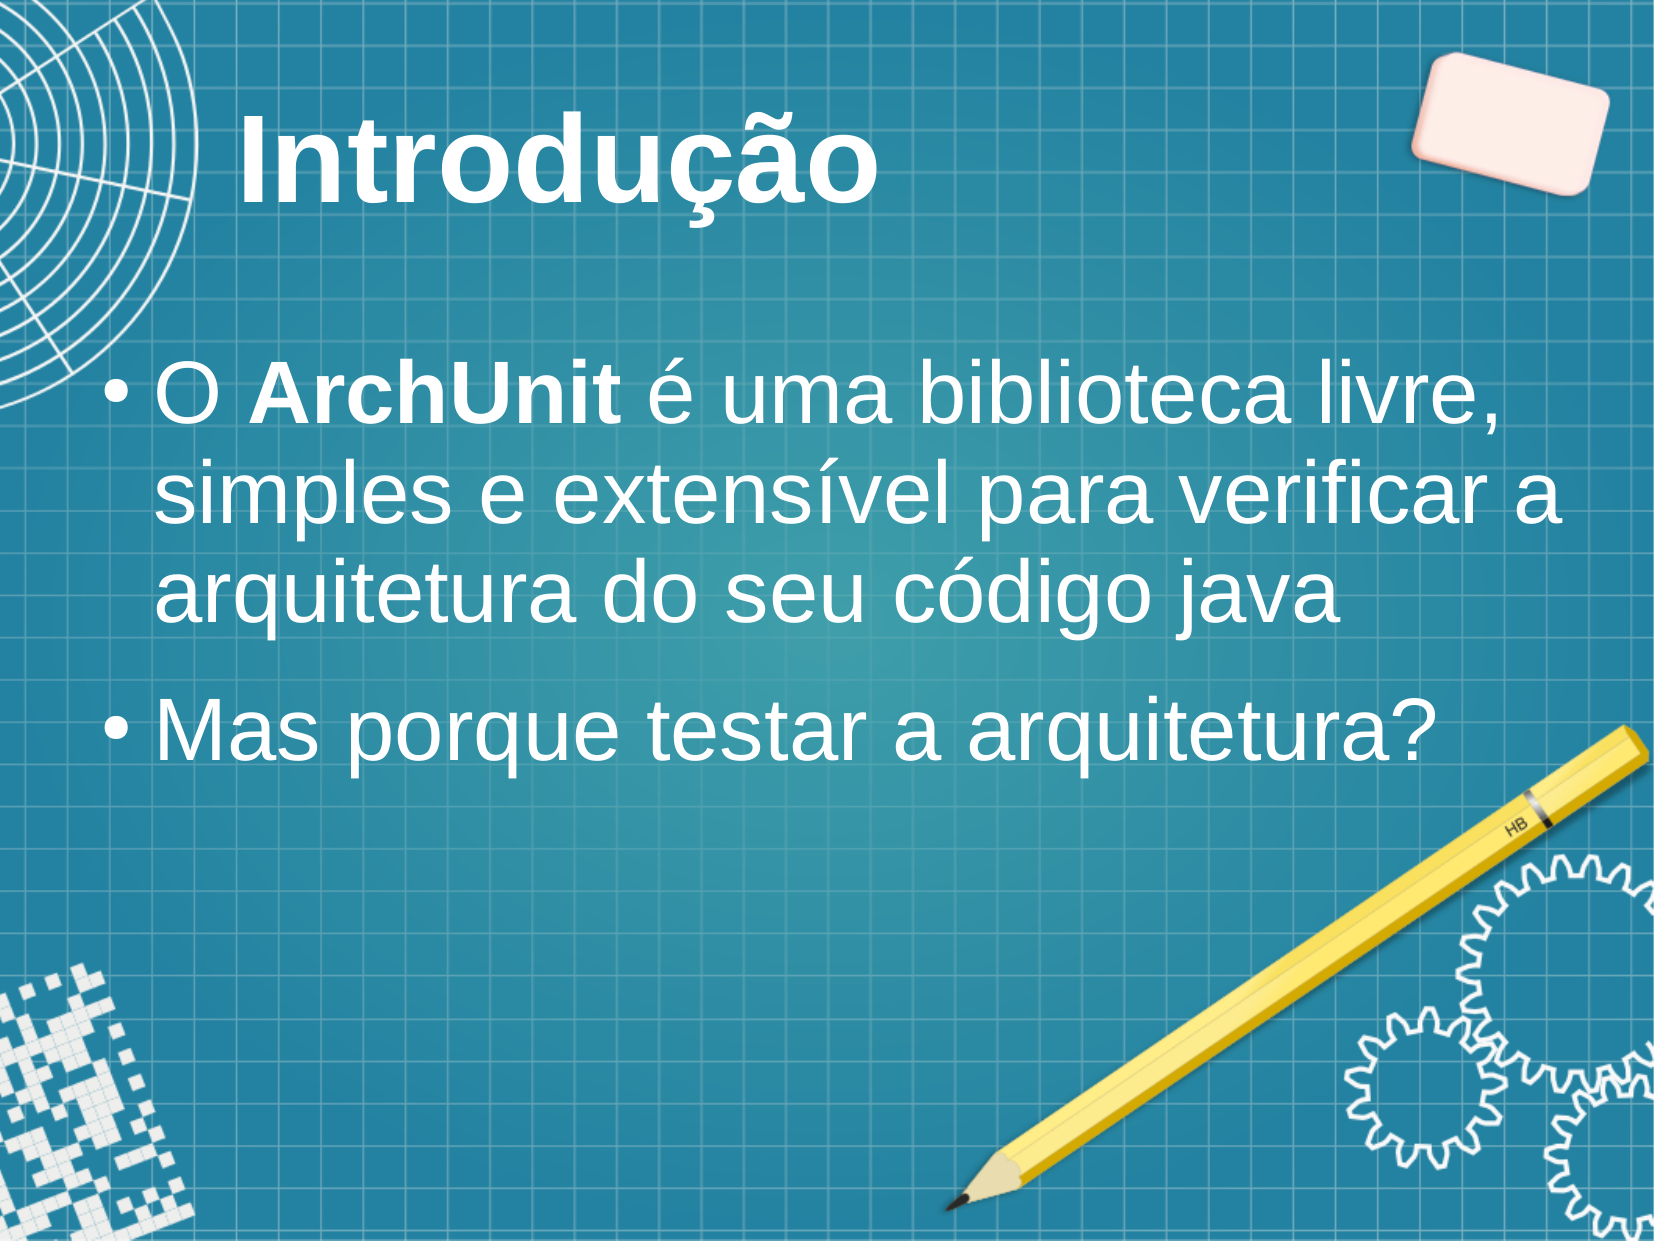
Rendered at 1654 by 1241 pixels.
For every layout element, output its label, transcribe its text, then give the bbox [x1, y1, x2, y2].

list O ArchUnit é uma biblioteca livre, simples e extensível para verificar a arquitetura do seu código java Mas porque testar a arquitetura? [82, 343, 1571, 1063]
picture [0, 0, 1654, 1241]
text_box Introdução [236, 23, 1406, 296]
